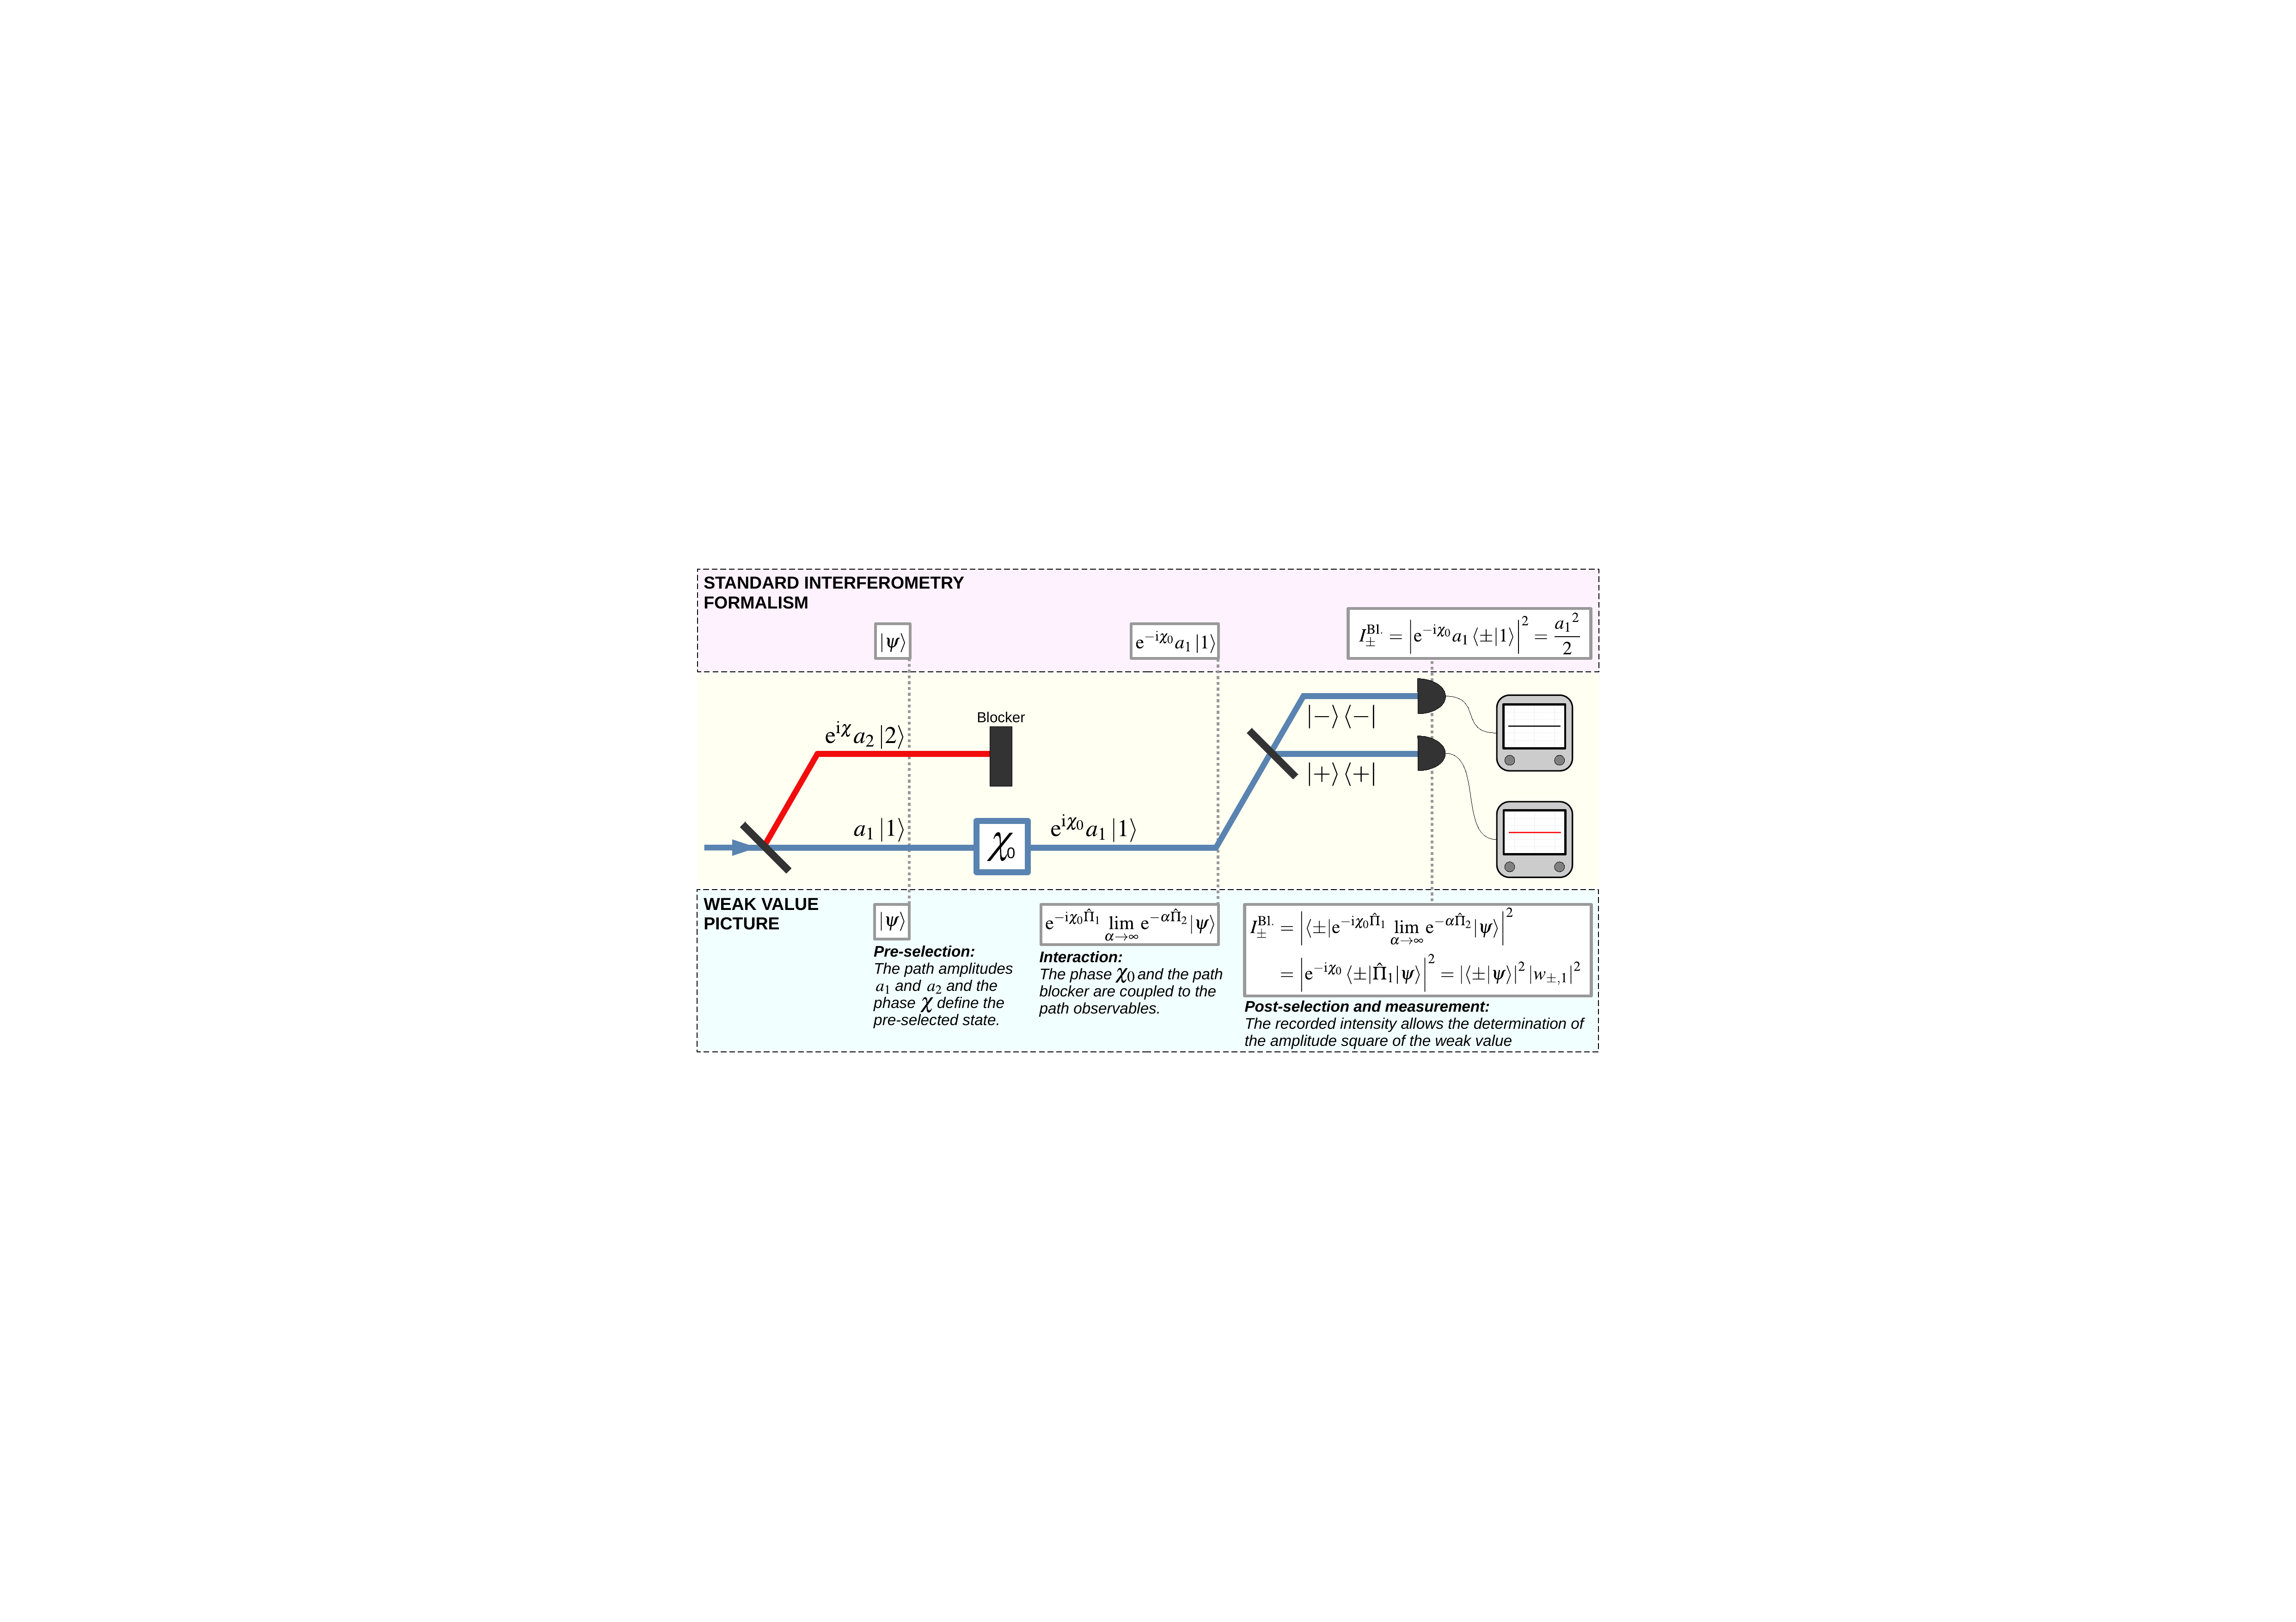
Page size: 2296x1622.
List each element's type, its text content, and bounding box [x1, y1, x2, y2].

picture [1045, 904, 1217, 943]
text_box Pre-selection: The path amplitudes and and the phase define the pre-selected state. [867, 940, 1025, 1032]
text_box STANDARD INTERFEROMETRY FORMALISM [697, 570, 976, 617]
picture [822, 719, 907, 751]
picture [876, 627, 909, 654]
text_box [698, 674, 1599, 887]
picture [1504, 705, 1564, 747]
picture [1353, 608, 1584, 658]
picture [870, 976, 892, 999]
text_box Blocker [970, 706, 1033, 729]
picture [1303, 759, 1377, 790]
picture [1244, 905, 1583, 996]
picture [1303, 703, 1377, 731]
picture [1114, 966, 1137, 986]
picture [1505, 811, 1565, 854]
picture [1048, 805, 1138, 846]
text_box Interaction: The phase and the path blocker are coupled to the path observables. [1032, 945, 1231, 1021]
picture [1131, 629, 1216, 657]
picture [852, 811, 908, 844]
picture [875, 906, 908, 933]
text_box [698, 569, 1599, 672]
text_box Post-selection and measurement: The recorded intensity allows the determination of the amplitude square of the weak value [1237, 995, 1592, 1053]
text_box [697, 889, 1599, 1052]
text_box 0 [1000, 841, 1031, 874]
text_box WEAK VALUE PICTURE [697, 891, 826, 937]
picture [914, 976, 947, 1016]
